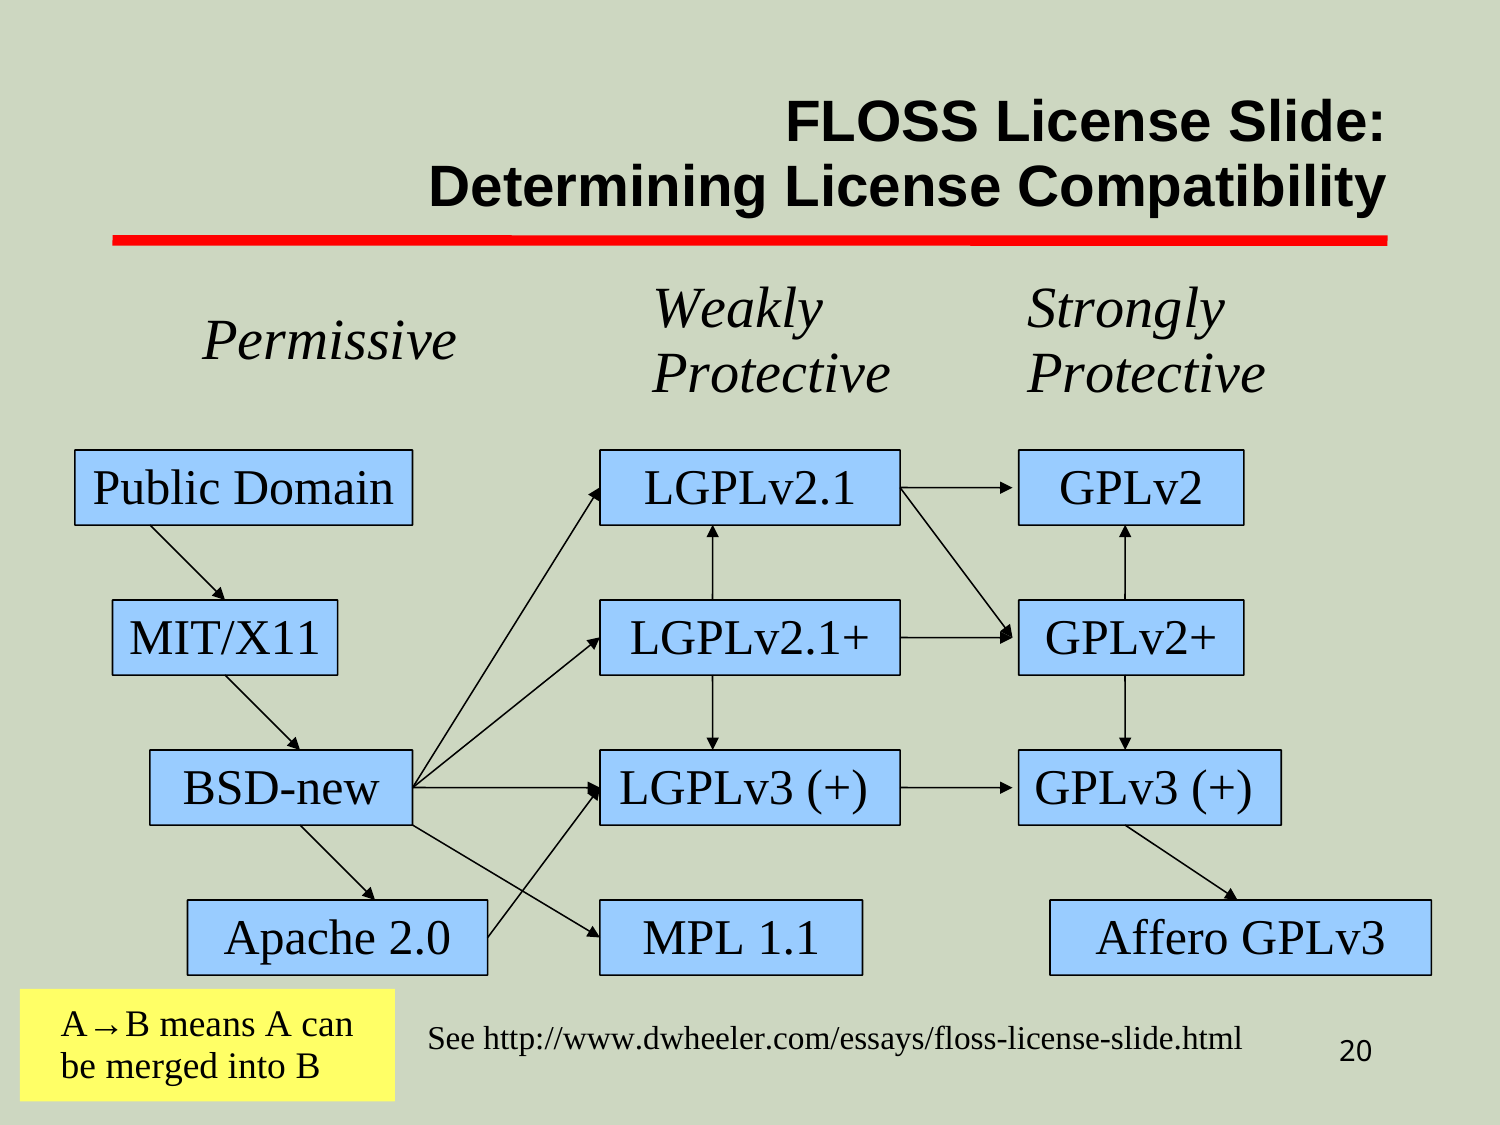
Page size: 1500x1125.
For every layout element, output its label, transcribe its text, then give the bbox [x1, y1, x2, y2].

text_box A→B means A can be merged into B [19, 988, 395, 1102]
text_box Apache 2.0 [187, 900, 488, 976]
text_box Weakly Protective [637, 268, 907, 413]
text_box BSD-new [149, 750, 413, 826]
text_box See http://www.dwheeler.com/essays/floss-license-slide.html [412, 1012, 1345, 1069]
text_box GPLv2+ [1018, 600, 1244, 676]
text_box Strongly Protective [1012, 268, 1282, 413]
text_box GPLv2 [1018, 450, 1244, 526]
text_box GPLv3 (+) [1018, 750, 1282, 826]
text_box MPL 1.1 [599, 900, 863, 976]
text_box LGPLv2.1+ [600, 600, 901, 676]
text_box LGPLv3 (+) [600, 750, 901, 826]
title FLOSS License Slide: Determining License Compatibility [337, 85, 1388, 224]
text_box Permissive [187, 299, 473, 380]
text_box LGPLv2.1 [600, 450, 901, 526]
text_box Public Domain [74, 450, 413, 526]
text_box Affero GPLv3 [1050, 900, 1432, 976]
text_box MIT/X11 [112, 600, 338, 676]
